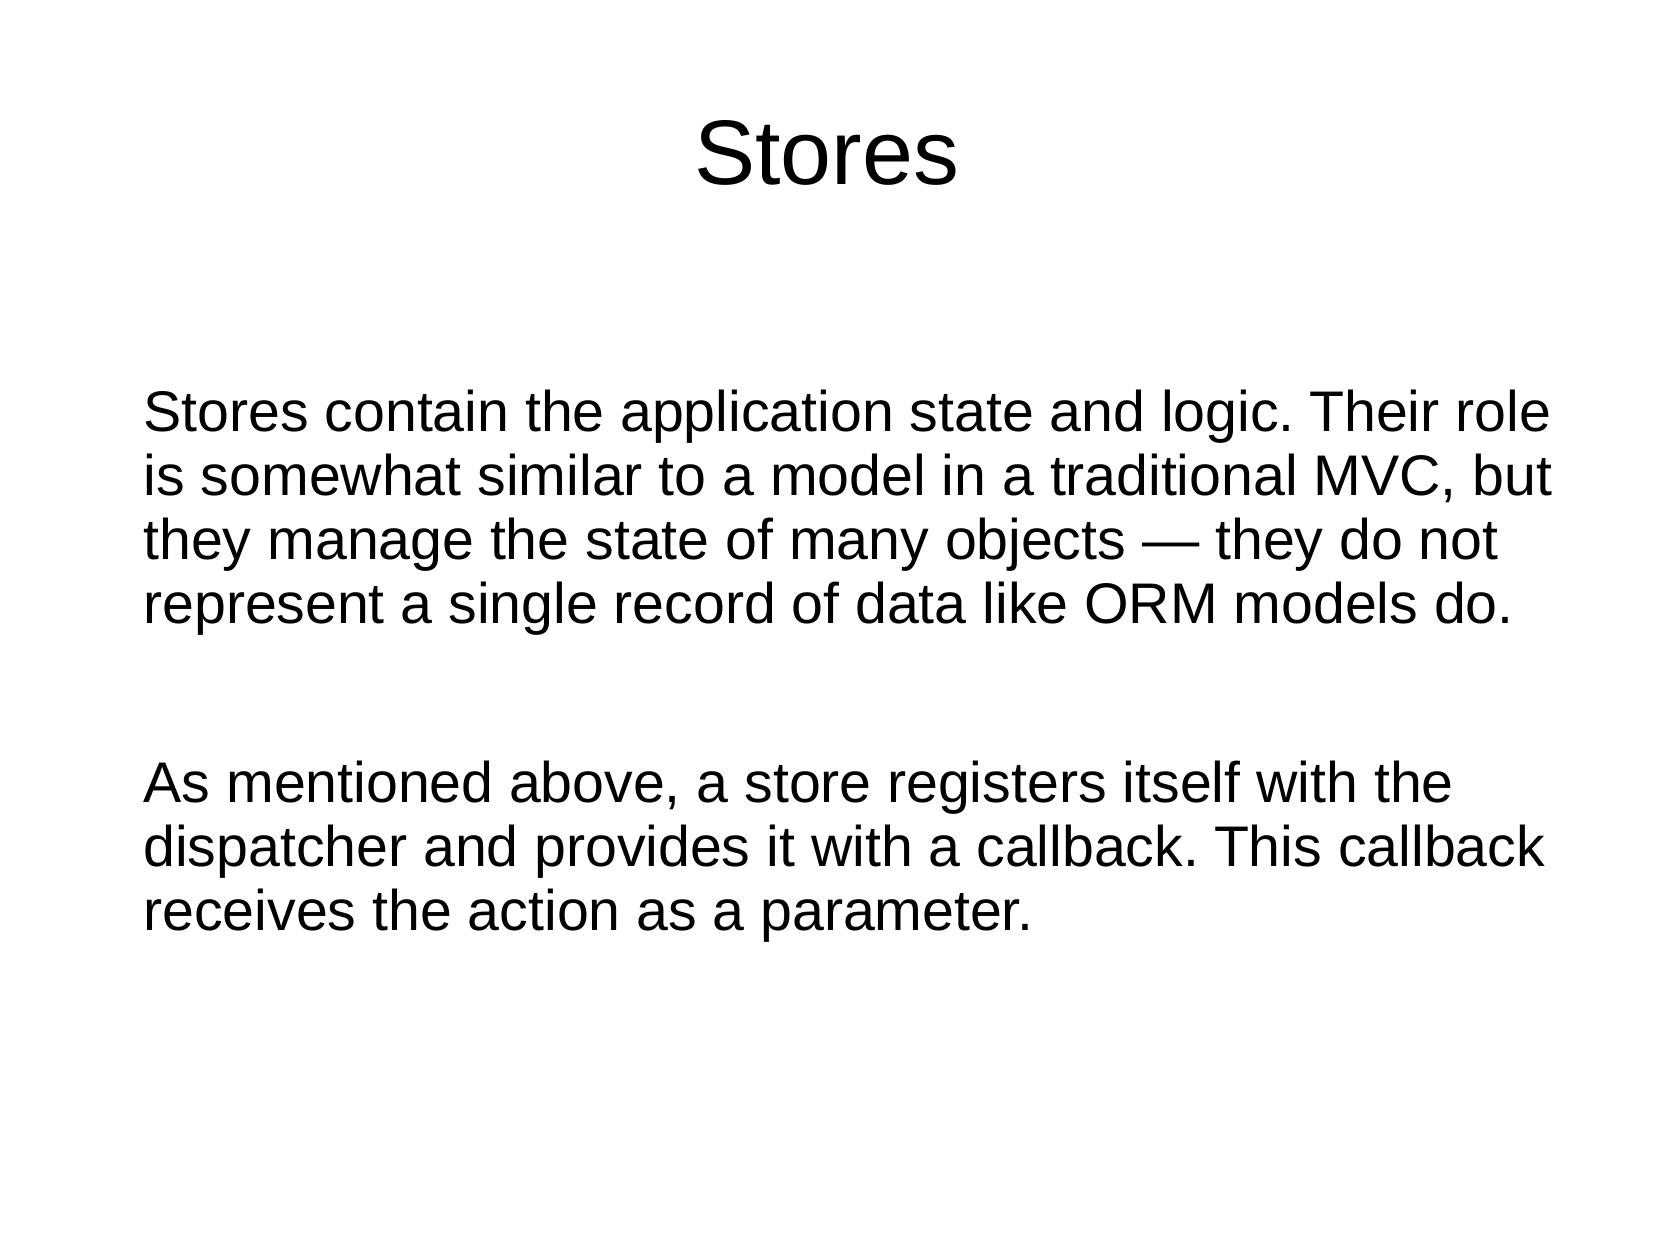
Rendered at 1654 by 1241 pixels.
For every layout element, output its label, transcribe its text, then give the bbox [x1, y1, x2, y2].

list Stores contain the application state and logic. Their role is somewhat similar to a model in a traditional MVC, but they manage the state of many objects — they do not represent a single record of data like ORM models do. As mentioned above, a store registers itself with the dispatcher and provides it with a callback. This callback receives the action as a parameter. [82, 290, 1571, 1010]
title Stores [82, 49, 1571, 257]
